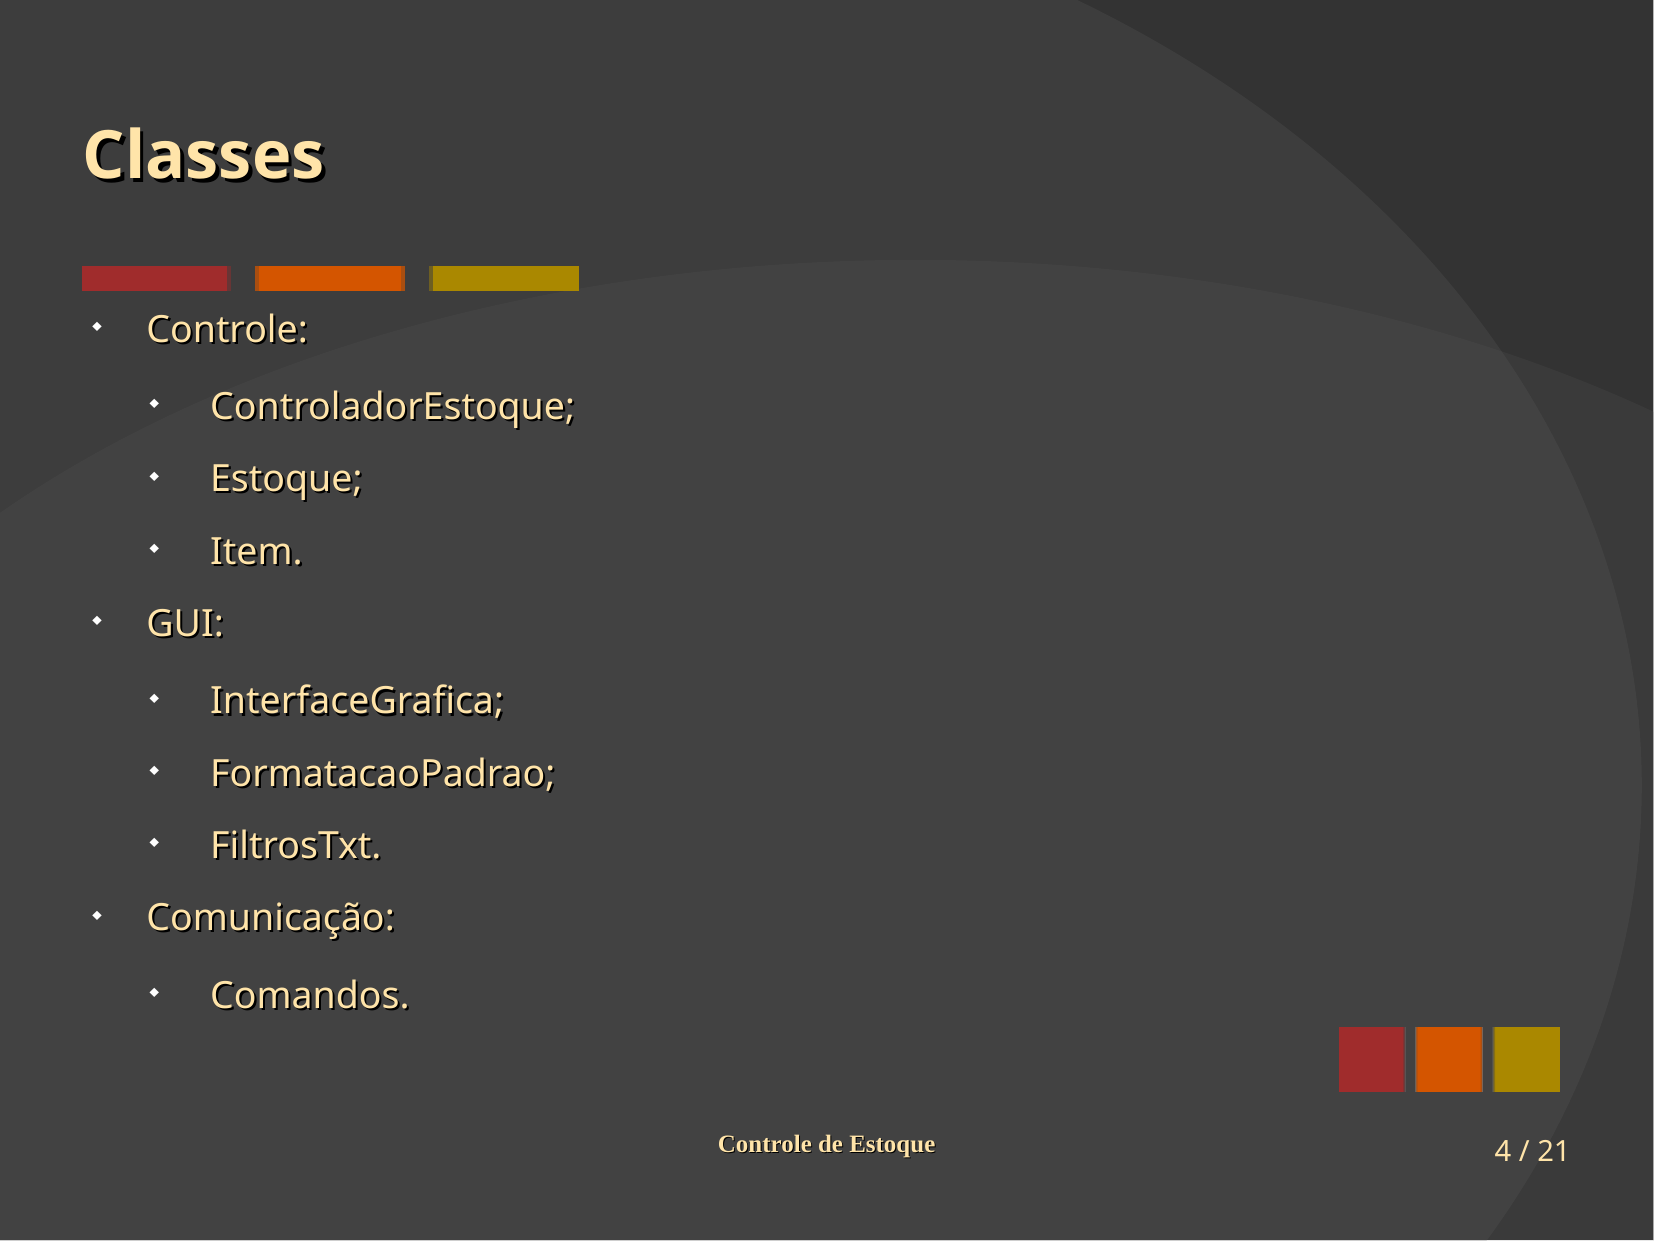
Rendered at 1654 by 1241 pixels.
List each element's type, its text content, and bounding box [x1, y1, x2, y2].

picture [1339, 1027, 1560, 1092]
list Controle: ControladorEstoque; Estoque; Item. GUI: InterfaceGrafica; FormatacaoPadrao; FiltrosTxt. Comunicação: Comandos. [82, 302, 1571, 1022]
picture [82, 266, 579, 291]
title Classes [82, 49, 1571, 257]
